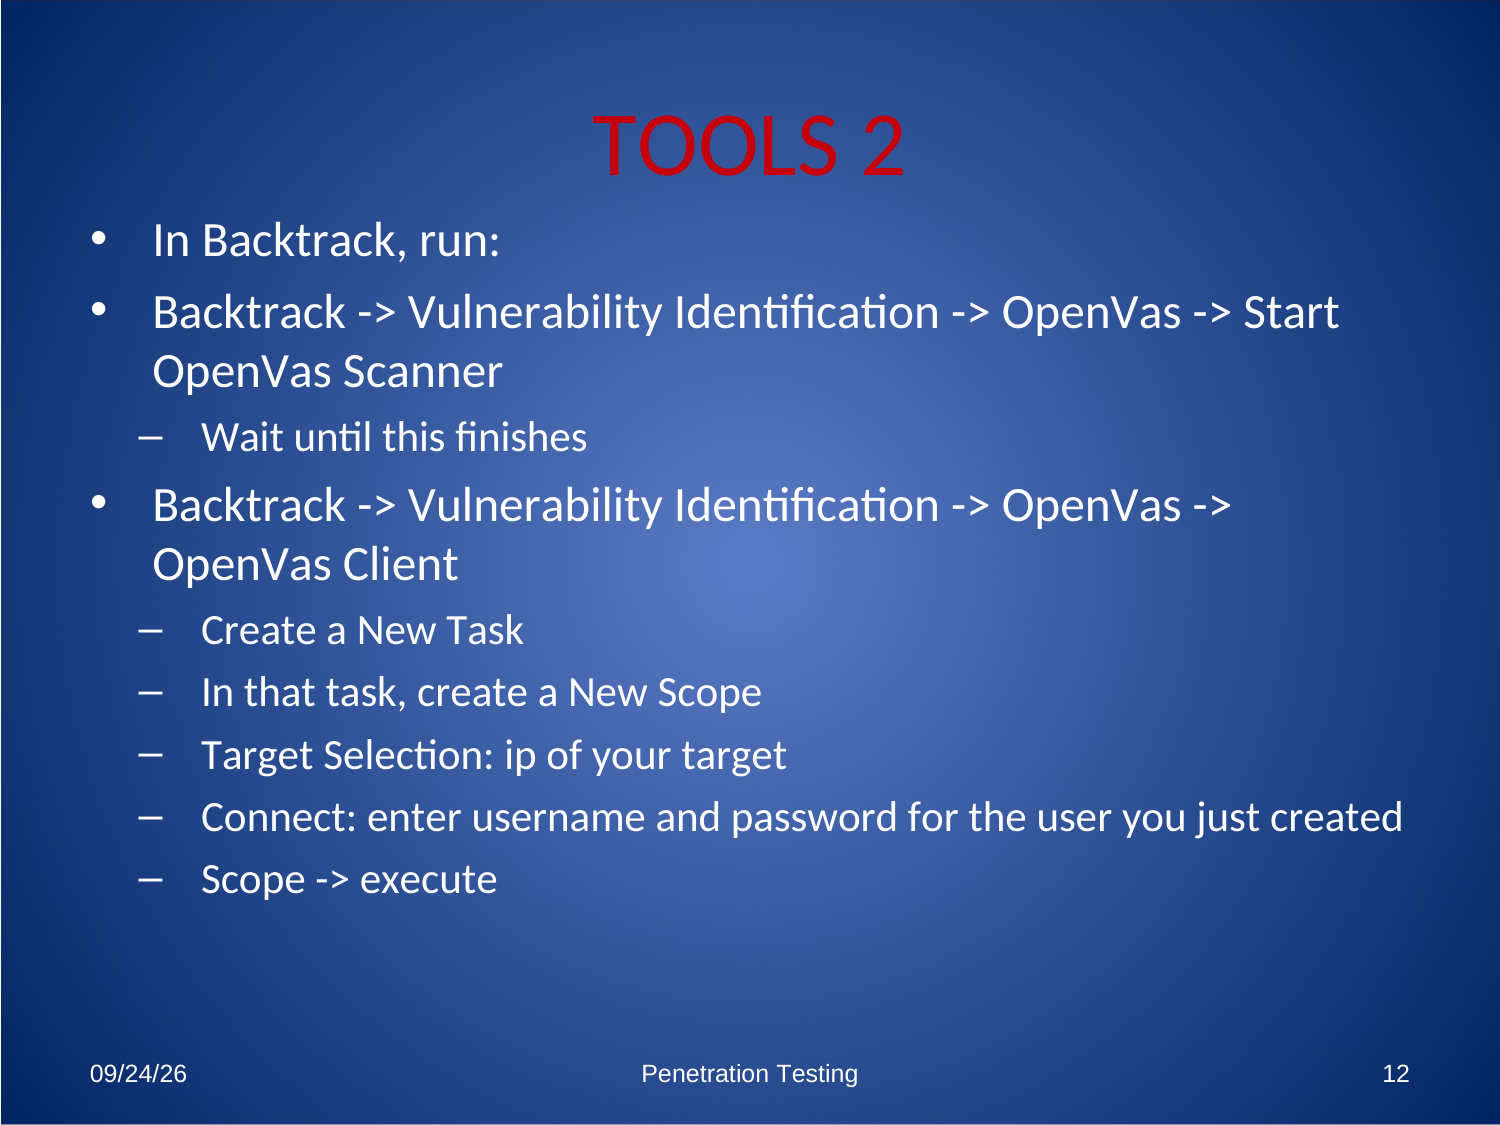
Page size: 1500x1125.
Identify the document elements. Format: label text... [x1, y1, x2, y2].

picture [0, 0, 1500, 1125]
list In Backtrack, run: Backtrack -> Vulnerability Identification -> OpenVas -> Start OpenVas Scanner Wait until this finishes Backtrack -> Vulnerability Identification -> OpenVas -> OpenVas Client Create a New Task In that task, create a New Scope Target Selection: ip of your target Connect: enter username and password for the user you just created Scope -> execute [75, 200, 1426, 943]
text_box <number> [1074, 1042, 1426, 1103]
text_box 03/17/11 [74, 1042, 426, 1103]
title TOOLS 2 [75, 45, 1426, 200]
text_box Penetration Testing [512, 1042, 988, 1103]
